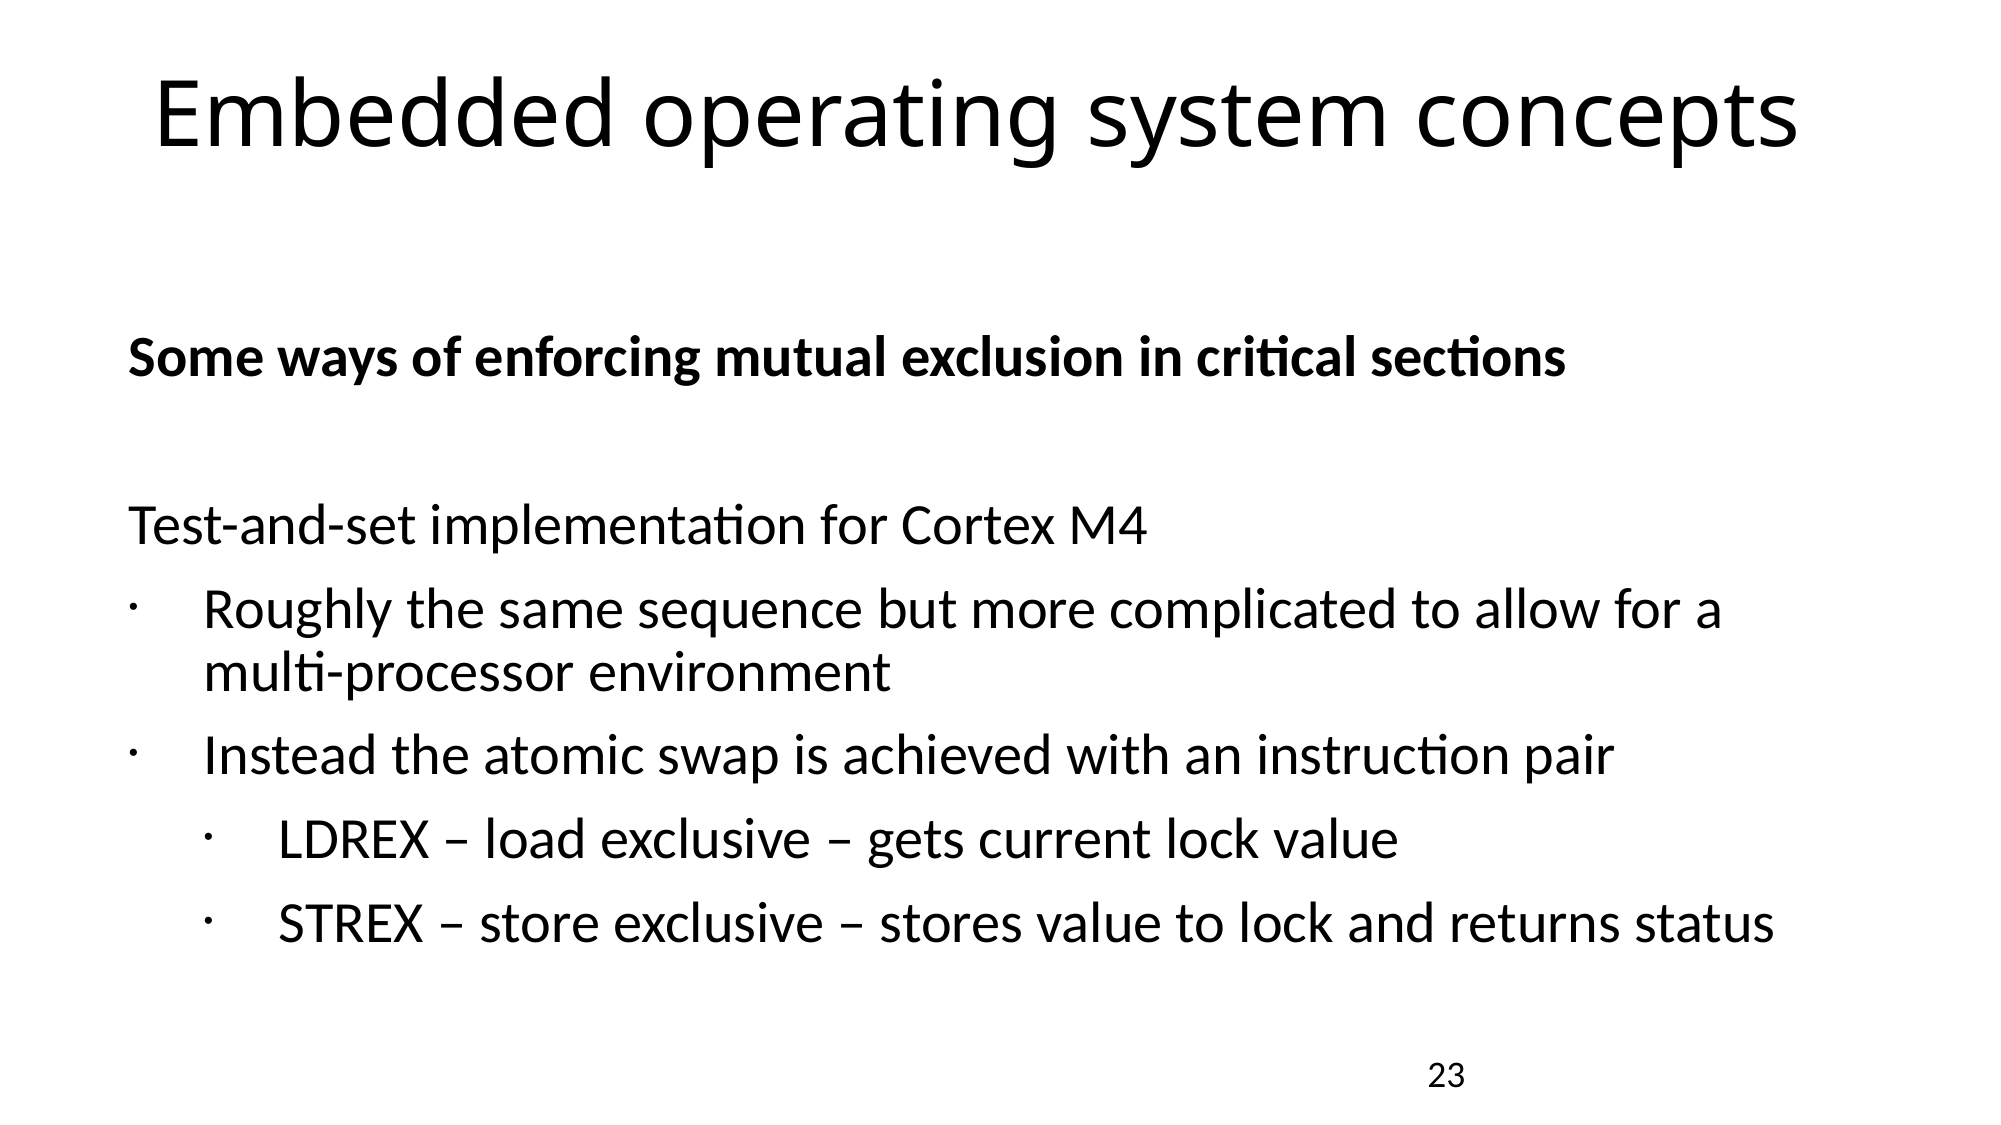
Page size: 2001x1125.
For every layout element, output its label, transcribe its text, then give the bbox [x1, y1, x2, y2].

text_box Some ways of enforcing mutual exclusion in critical sections Test-and-set implementation for Cortex M4 Roughly the same sequence but more complicated to allow for a multi-processor environment Instead the atomic swap is achieved with an instruction pair LDREX – load exclusive – gets current lock value STREX – store exclusive – stores value to lock and returns status [114, 319, 1847, 1025]
title Embedded operating system concepts [137, 59, 1863, 278]
slide_number <number> [1412, 1042, 1863, 1103]
